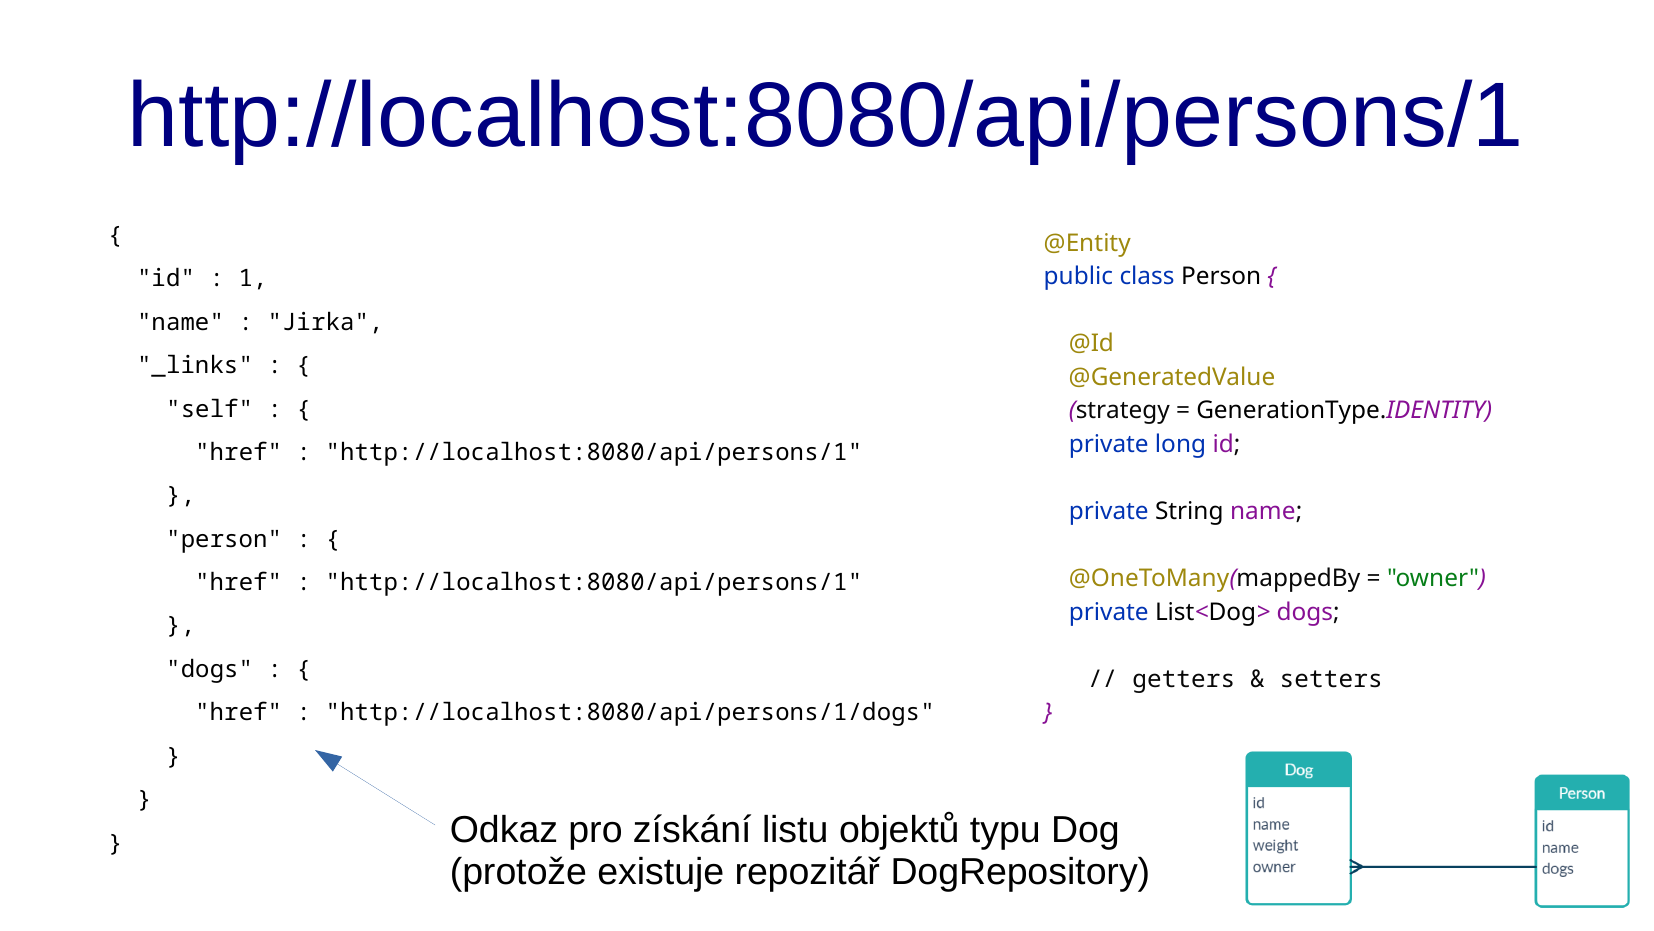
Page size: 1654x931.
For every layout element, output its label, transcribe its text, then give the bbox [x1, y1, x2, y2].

title http://localhost:8080/api/persons/1 [82, 37, 1571, 193]
list @Entity public class Person { @Id @GeneratedValue (strategy = GenerationType.IDENTITY) private long id; private String name; @OneToMany(mappedBy = "owner") private List<Dog> dogs; // getters & setters } [1043, 225, 1654, 765]
list { "id" : 1, "name" : "Jirka", "_links" : { "self" : { "href" : "http://localhost:8080/api/persons/1" }, "person" : { "href" : "http://localhost:8080/api/persons/1" }, "dogs" : { "href" : "http://localhost:8080/api/persons/1/dogs" } } } [82, 217, 1141, 871]
text_box Odkaz pro získání listu objektů typu Dog (protože existuje repozitář DogRepository) [435, 801, 1649, 931]
picture [1230, 734, 1654, 928]
